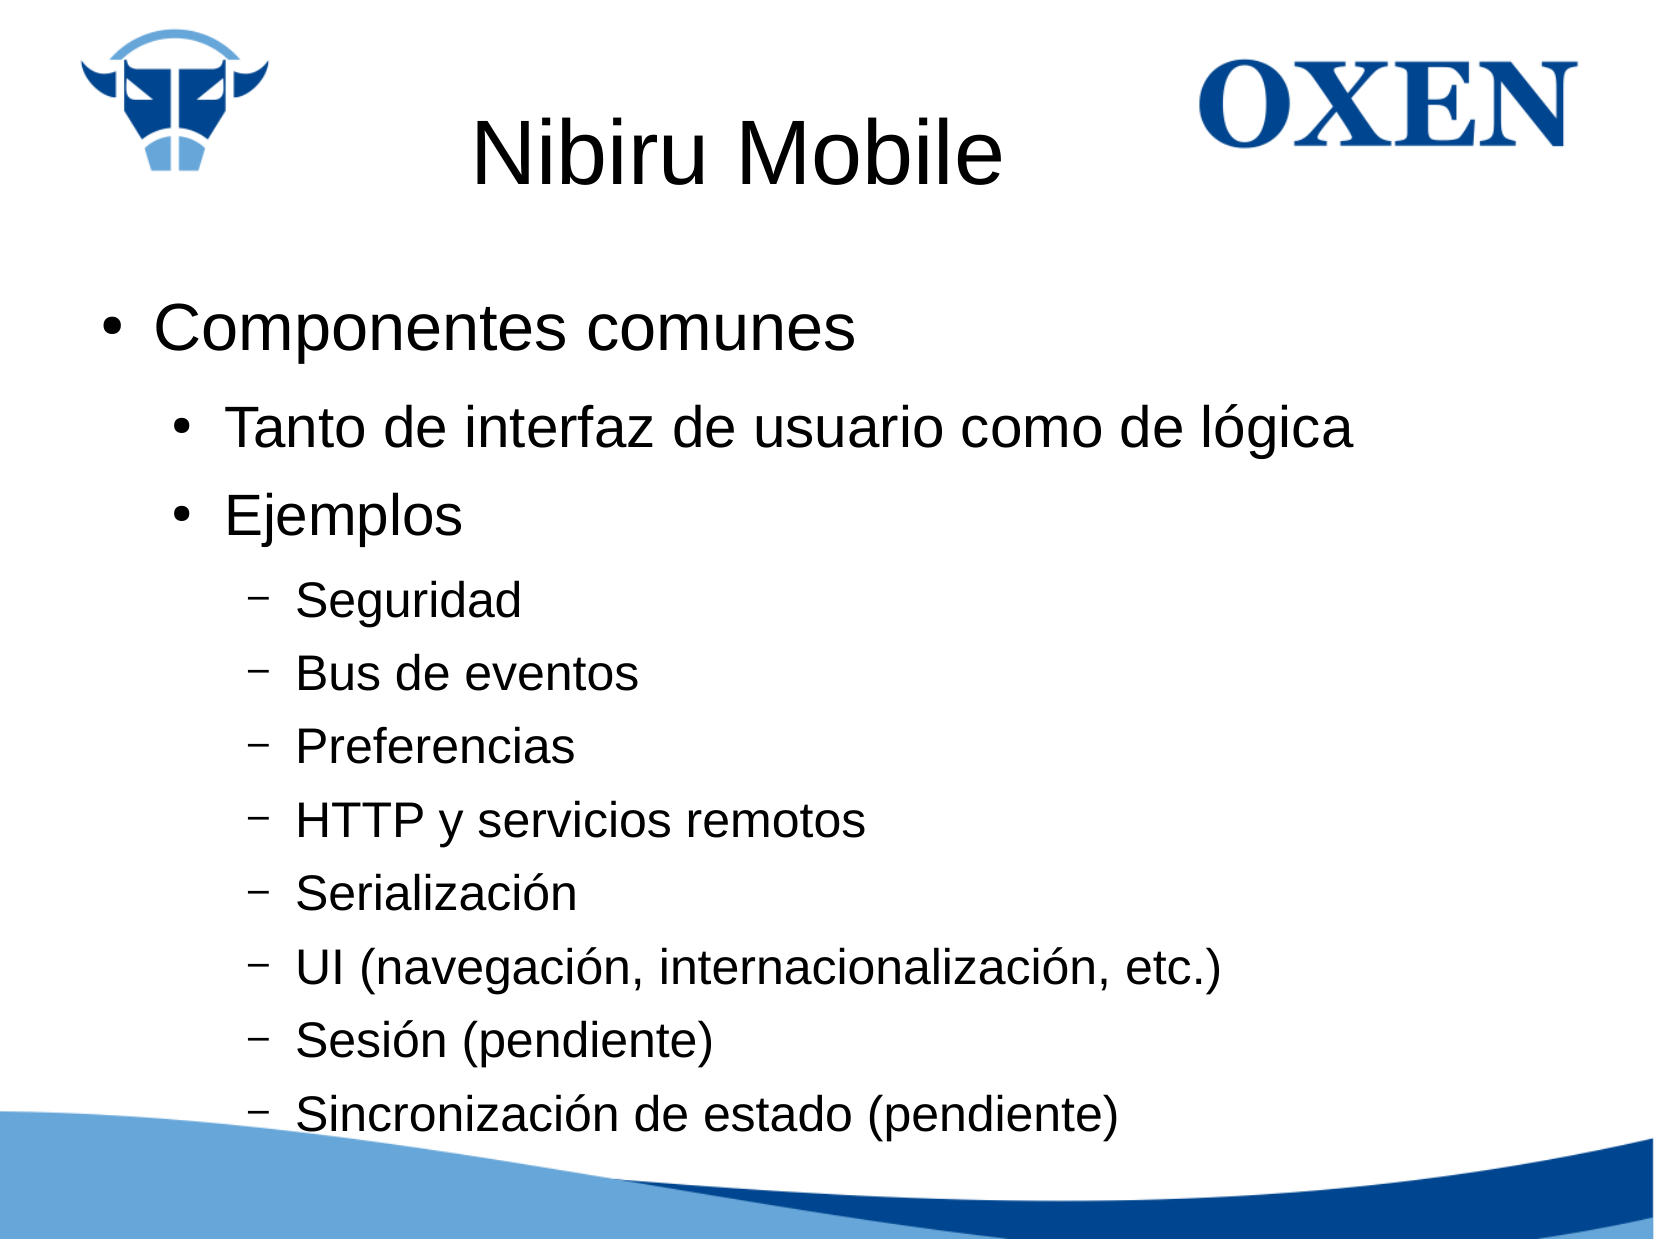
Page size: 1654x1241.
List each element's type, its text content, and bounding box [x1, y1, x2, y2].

picture [5, 11, 1654, 195]
title Nibiru Mobile [265, 56, 1211, 250]
list Componentes comunes Tanto de interfaz de usuario como de lógica Ejemplos Seguridad Bus de eventos Preferencias HTTP y servicios remotos Serialización UI (navegación, internacionalización, etc.) Sesión (pendiente) Sincronización de estado (pendiente) [82, 290, 1571, 1225]
picture [0, 1104, 1654, 1239]
